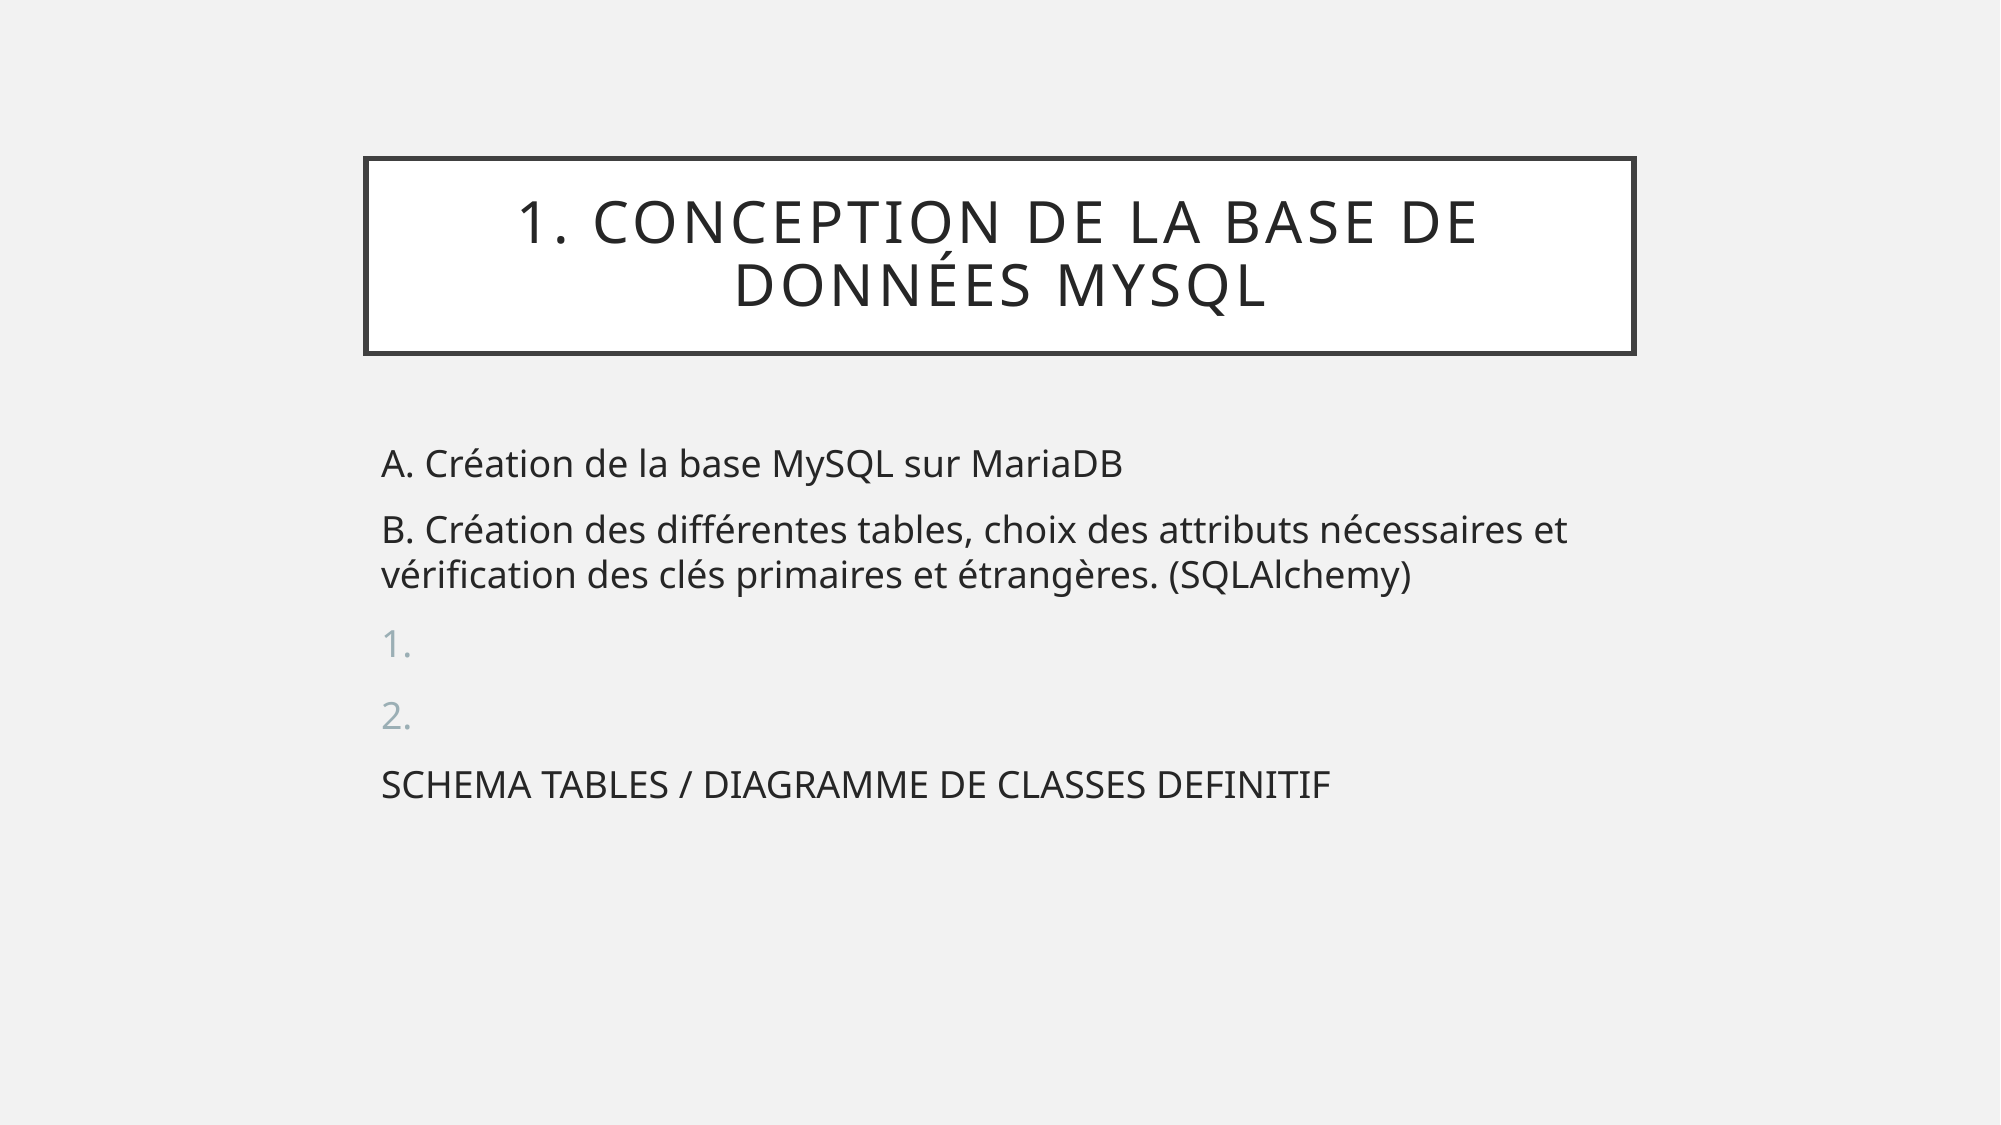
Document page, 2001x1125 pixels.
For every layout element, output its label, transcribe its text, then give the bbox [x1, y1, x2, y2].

title 1. Conception DE LA BASE DE Données Mysql [366, 158, 1634, 354]
list A. Création de la base MySQL sur MariaDB B. Création des différentes tables, choix des attributs nécessaires et vérification des clés primaires et étrangères. (SQLAlchemy) SCHEMA TABLES / DIAGRAMME DE CLASSES DEFINITIF [366, 432, 1634, 942]
